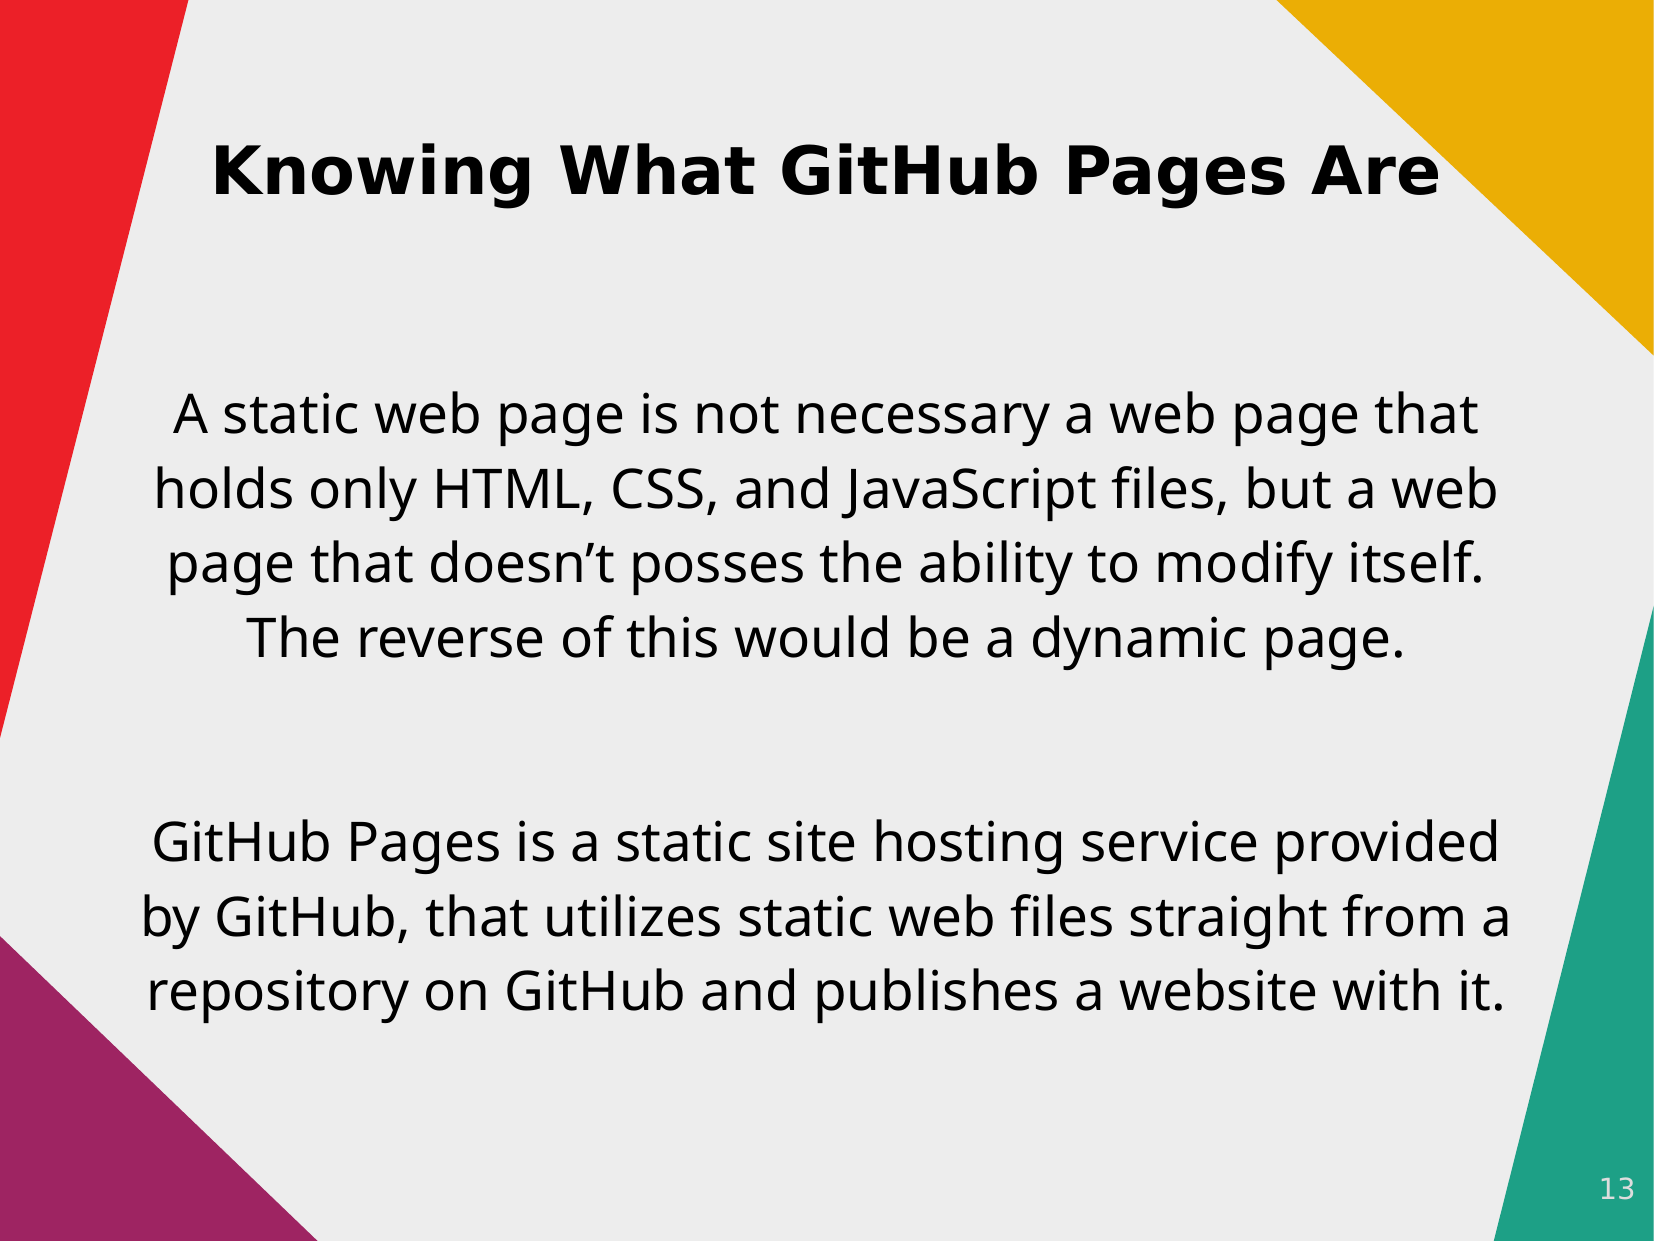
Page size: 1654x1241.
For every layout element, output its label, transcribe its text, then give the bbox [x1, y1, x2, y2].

list A static web page is not necessary a web page that holds only HTML, CSS, and JavaScript files, but a web page that doesn’t posses the ability to modify itself. The reverse of this would be a dynamic page. GitHub Pages is a static site hosting service provided by GitHub, that utilizes static web files straight from a repository on GitHub and publishes a website with it. [114, 375, 1539, 1033]
title Knowing What GitHub Pages Are [114, 73, 1539, 271]
